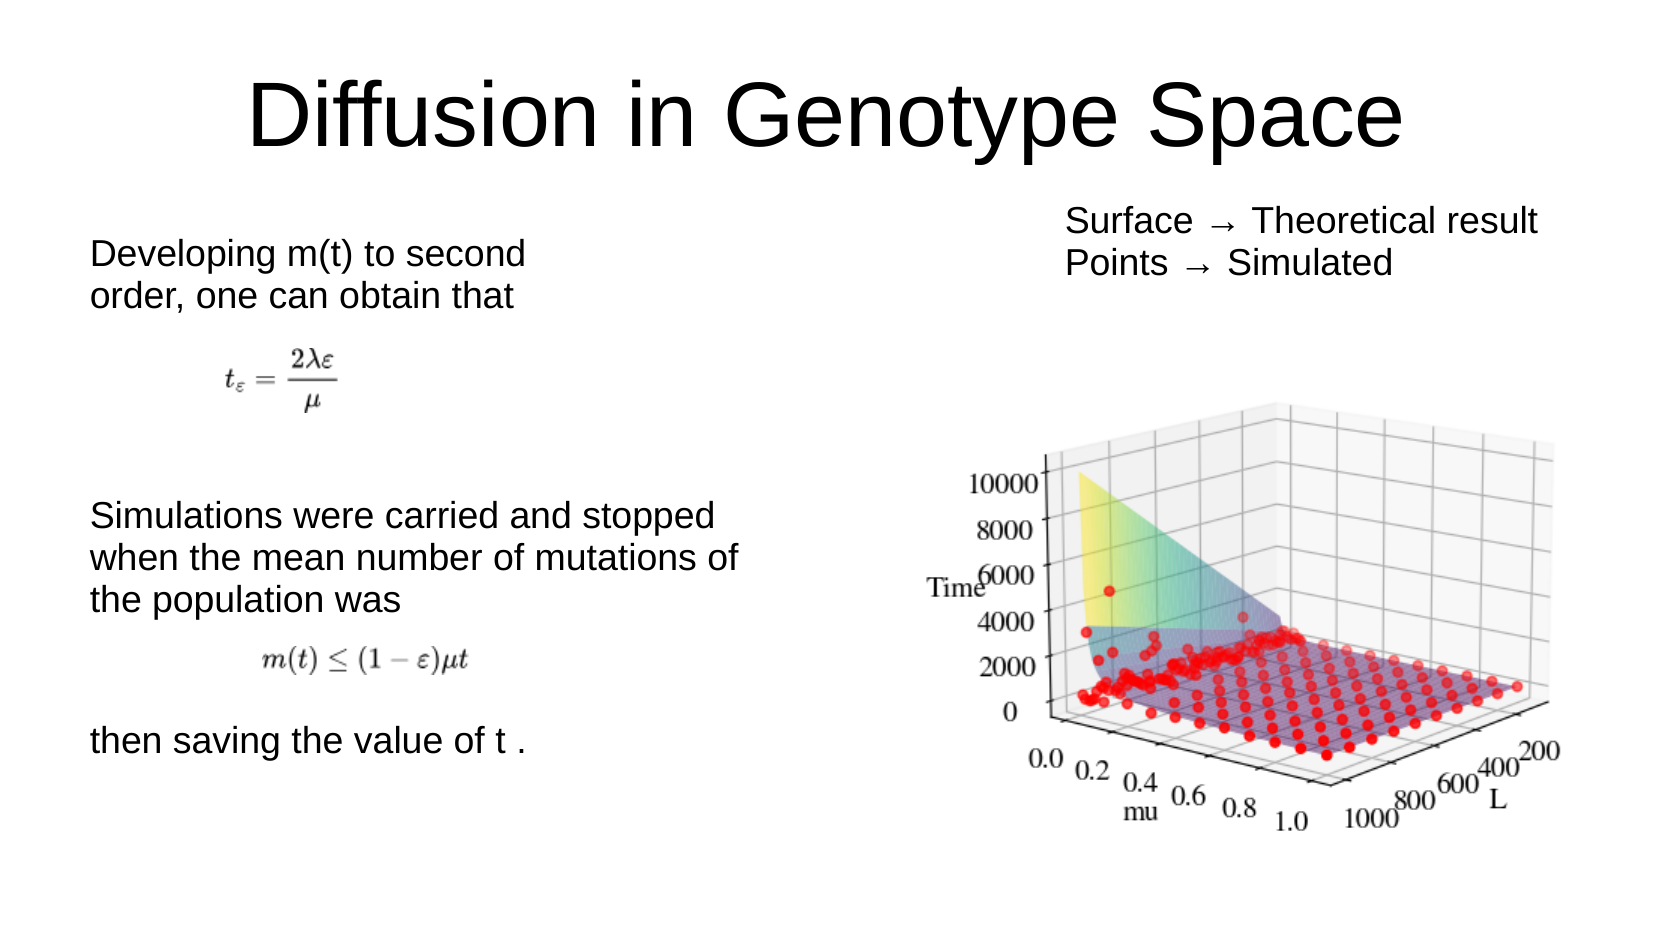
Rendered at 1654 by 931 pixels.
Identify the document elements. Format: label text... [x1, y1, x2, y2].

text_box then saving the value of t . [75, 712, 788, 770]
text_box Surface → Theoretical result Points → Simulated [1050, 192, 1613, 488]
picture [225, 348, 341, 413]
text_box Simulations were carried and stopped when the mean number of mutations of the population was [75, 487, 788, 629]
picture [900, 375, 1613, 863]
text_box Developing m(t) to second order, one can obtain that [75, 225, 601, 324]
title Diffusion in Genotype Space [82, 37, 1571, 193]
picture [262, 646, 469, 676]
